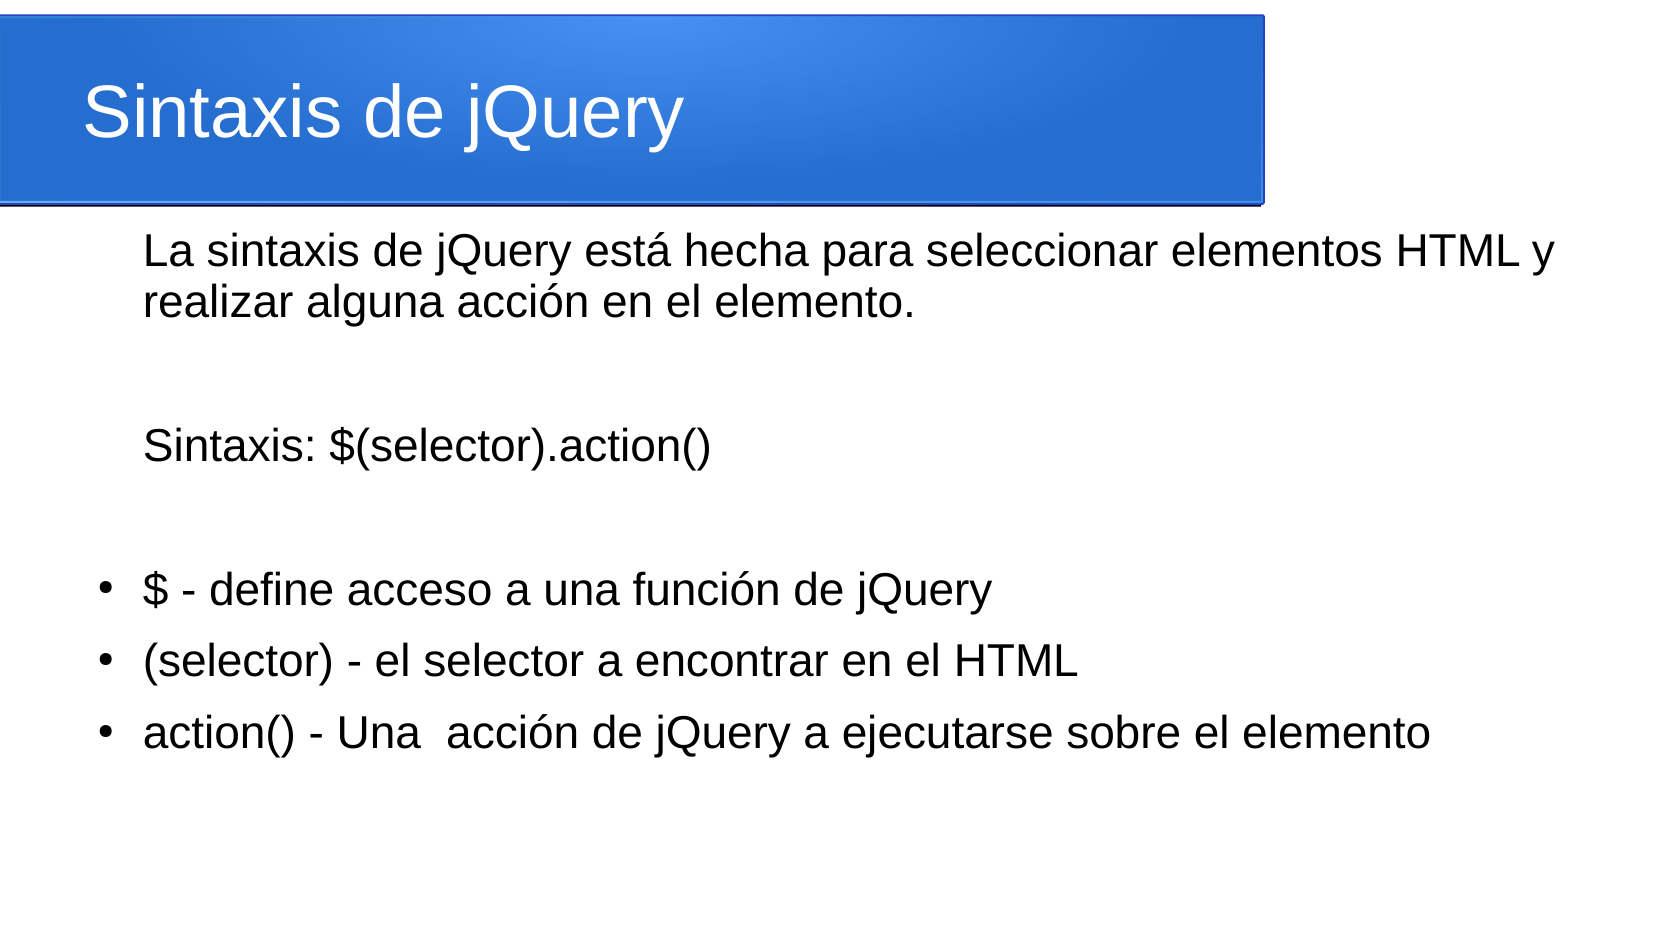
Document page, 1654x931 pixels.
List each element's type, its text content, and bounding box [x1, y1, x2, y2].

title Sintaxis de jQuery [82, 35, 1235, 189]
list La sintaxis de jQuery está hecha para seleccionar elementos HTML y realizar alguna acción en el elemento. Sintaxis: $(selector).action() $ - define acceso a una función de jQuery (selector) - el selector a encontrar en el HTML action() - Una acción de jQuery a ejecutarse sobre el elemento [82, 224, 1571, 764]
